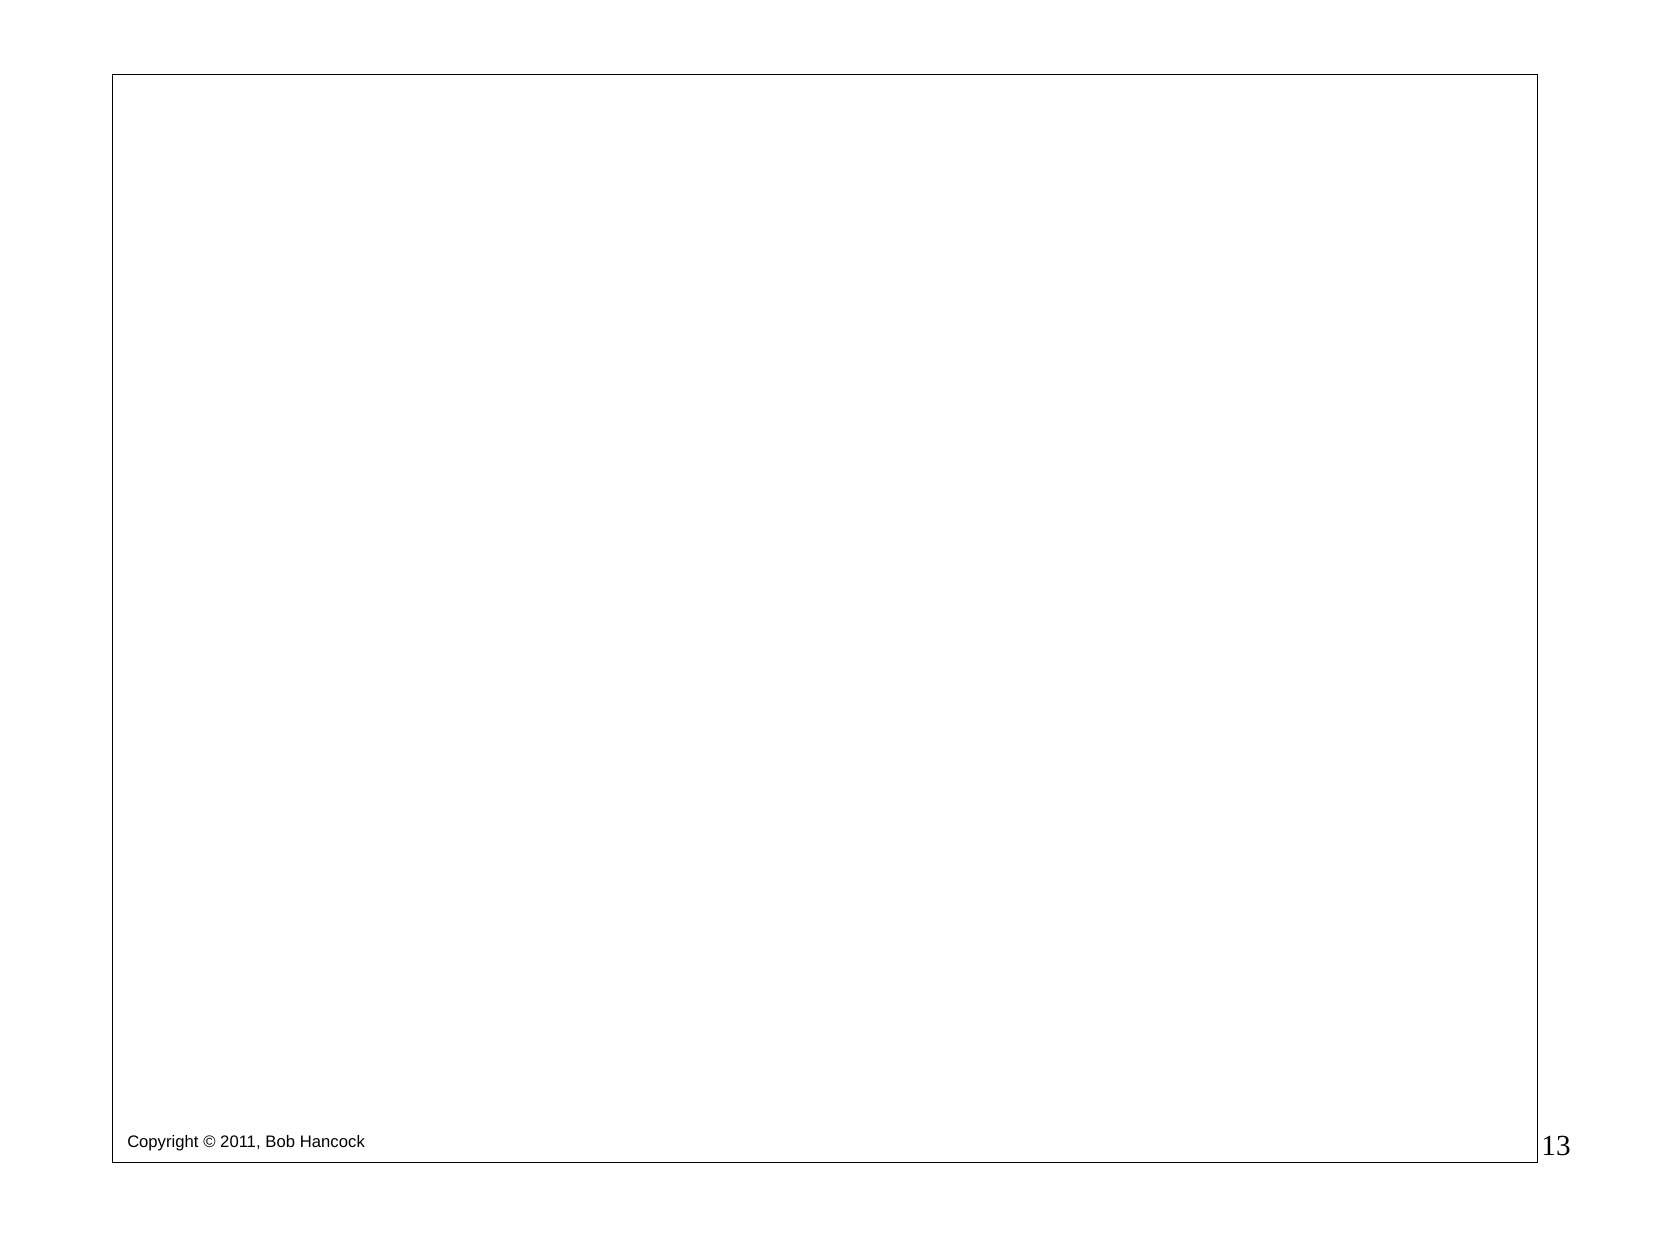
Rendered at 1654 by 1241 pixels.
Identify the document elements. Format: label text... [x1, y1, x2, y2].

text_box Copyright © 2011, Bob Hancock [112, 1125, 381, 1159]
